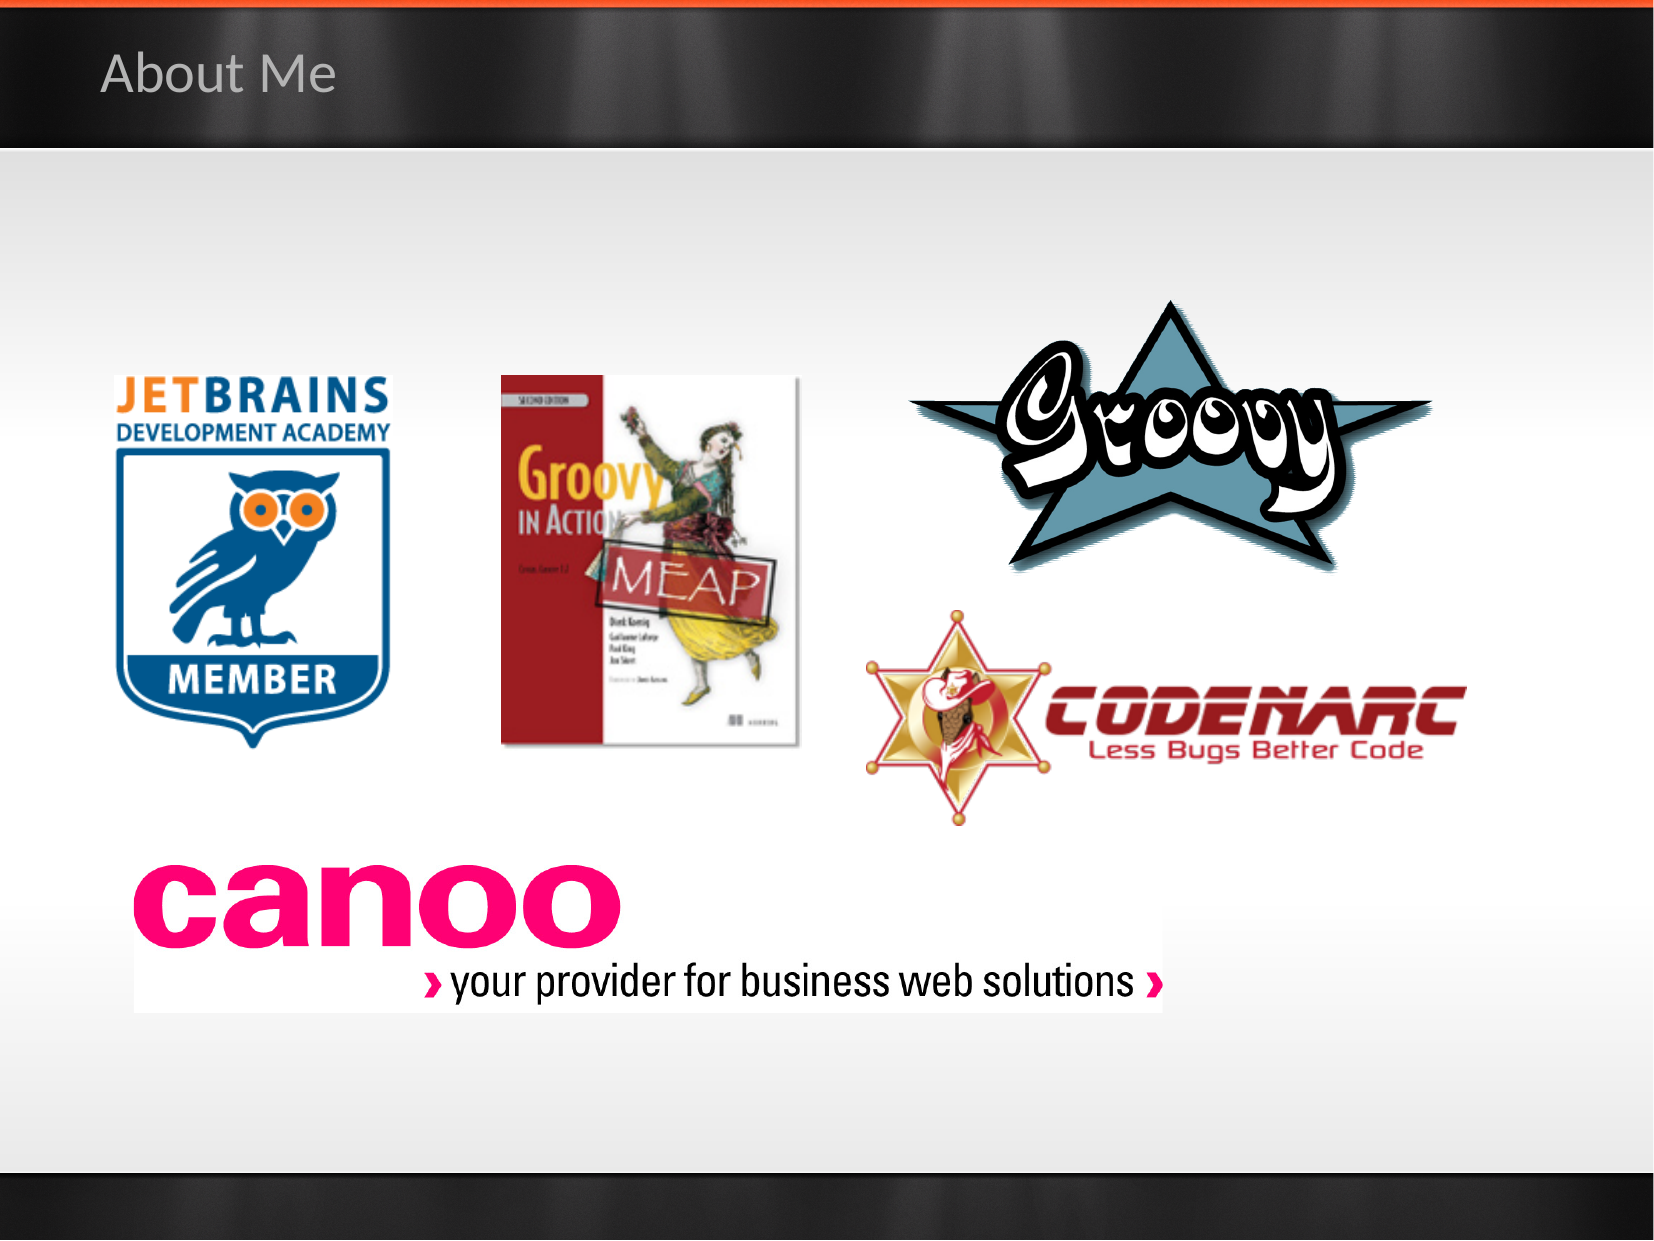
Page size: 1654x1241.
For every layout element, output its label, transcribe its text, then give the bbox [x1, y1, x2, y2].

picture [0, 0, 1654, 1240]
title About Me [100, 6, 1589, 151]
